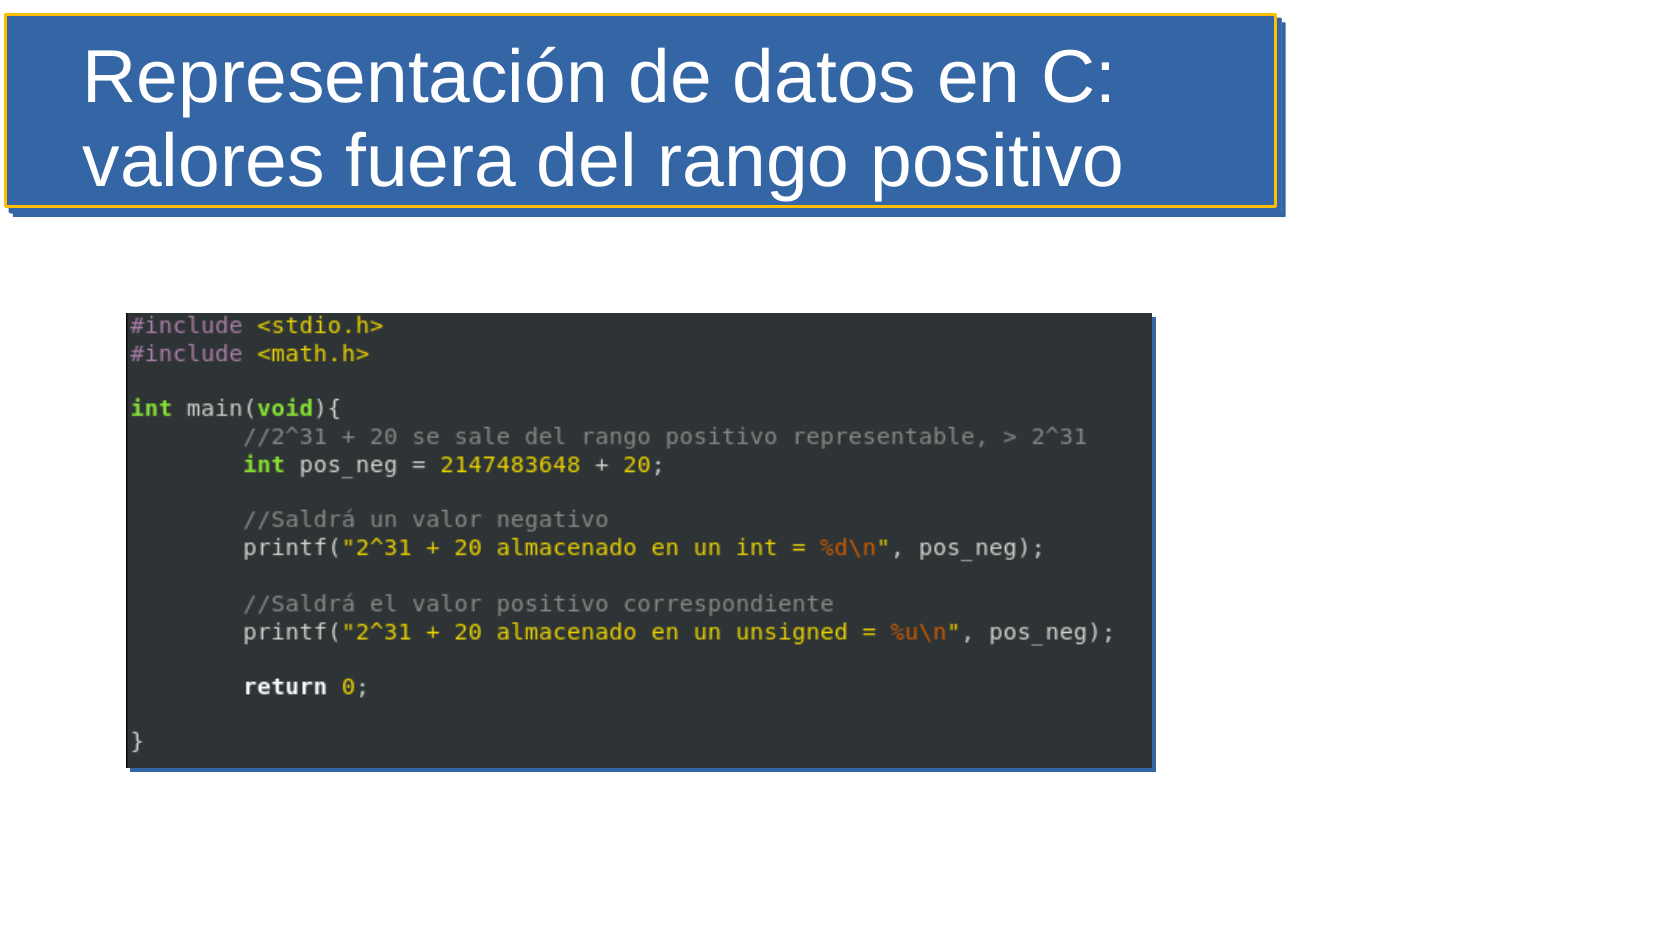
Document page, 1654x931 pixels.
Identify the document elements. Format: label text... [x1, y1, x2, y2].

picture [126, 313, 1152, 768]
title Representación de datos en C: valores fuera del rango positivo [82, 34, 1235, 203]
